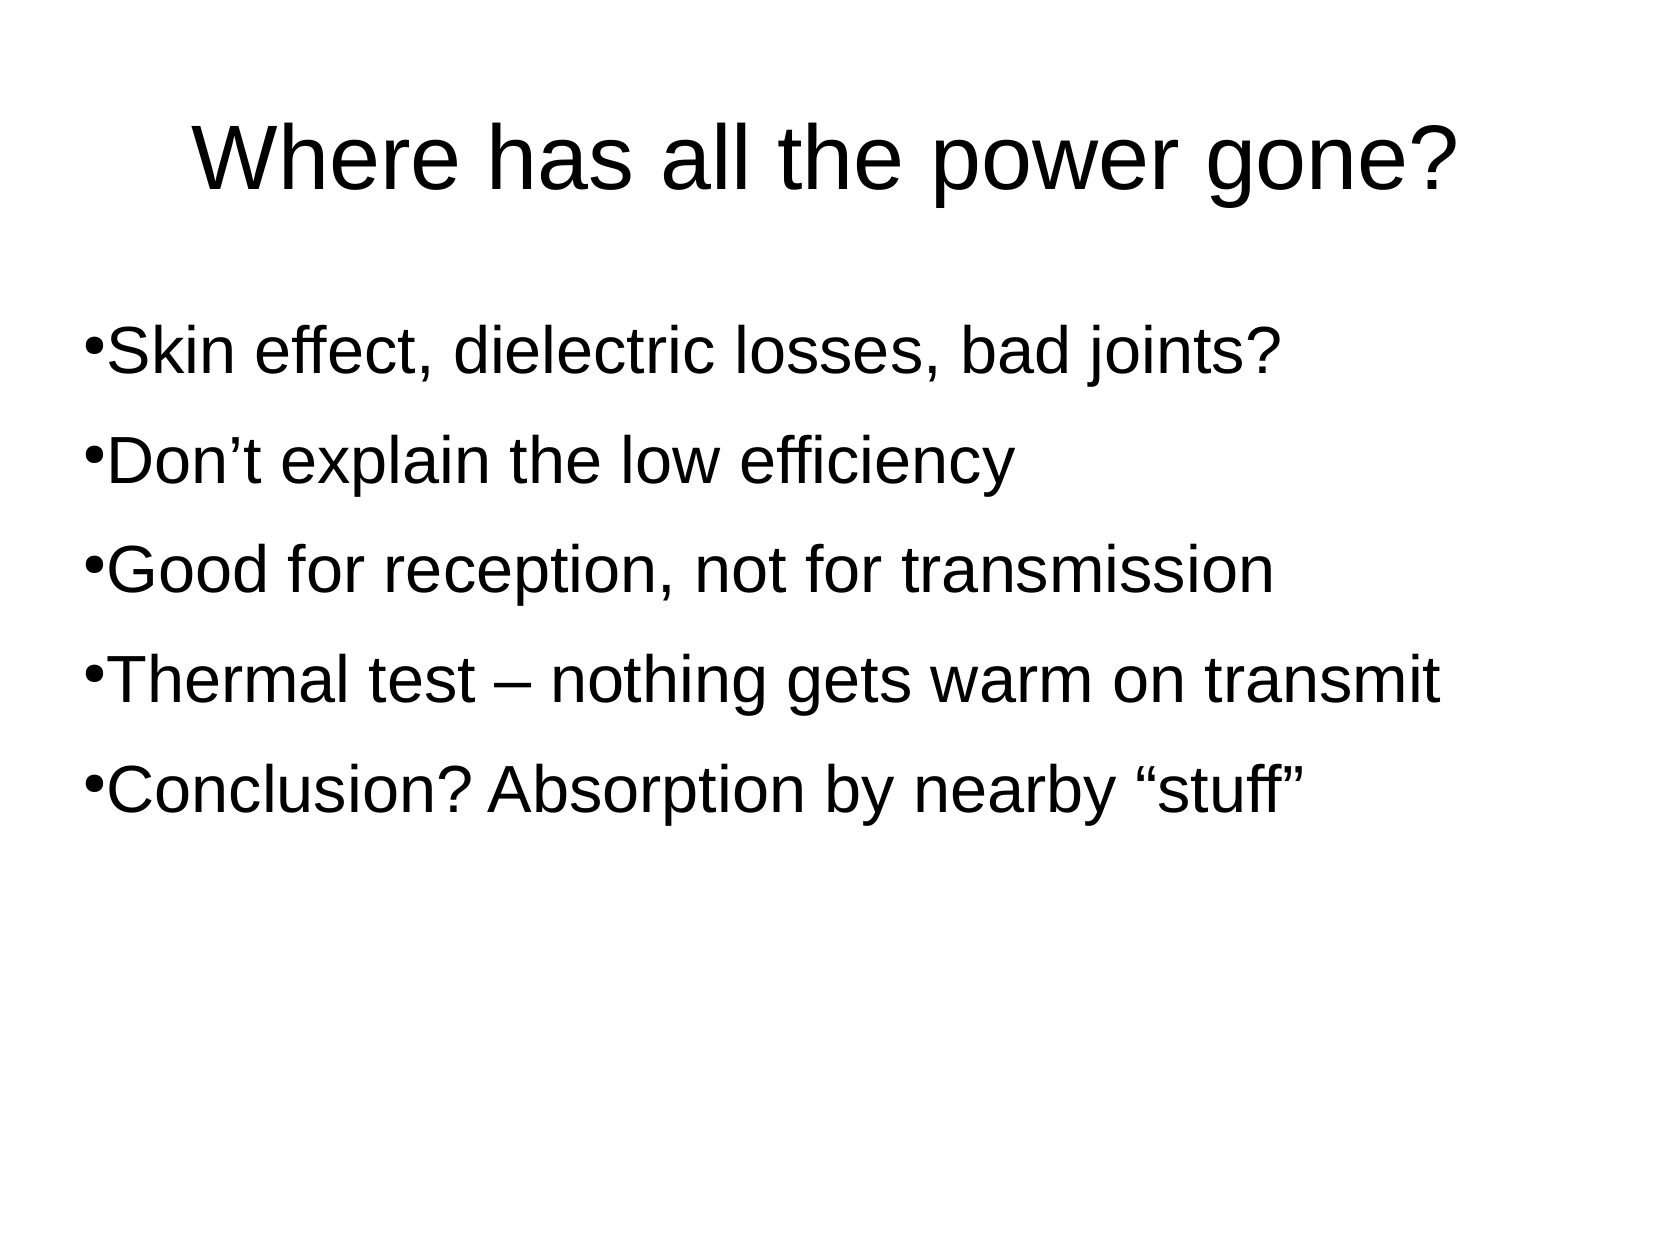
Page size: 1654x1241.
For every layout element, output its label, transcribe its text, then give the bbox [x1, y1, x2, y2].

title Where has all the power gone? [82, 49, 1571, 257]
list Skin effect, dielectric losses, bad joints? Don’t explain the low efficiency Good for reception, not for transmission Thermal test – nothing gets warm on transmit Conclusion? Absorption by nearby “stuff” [82, 307, 1571, 1027]
